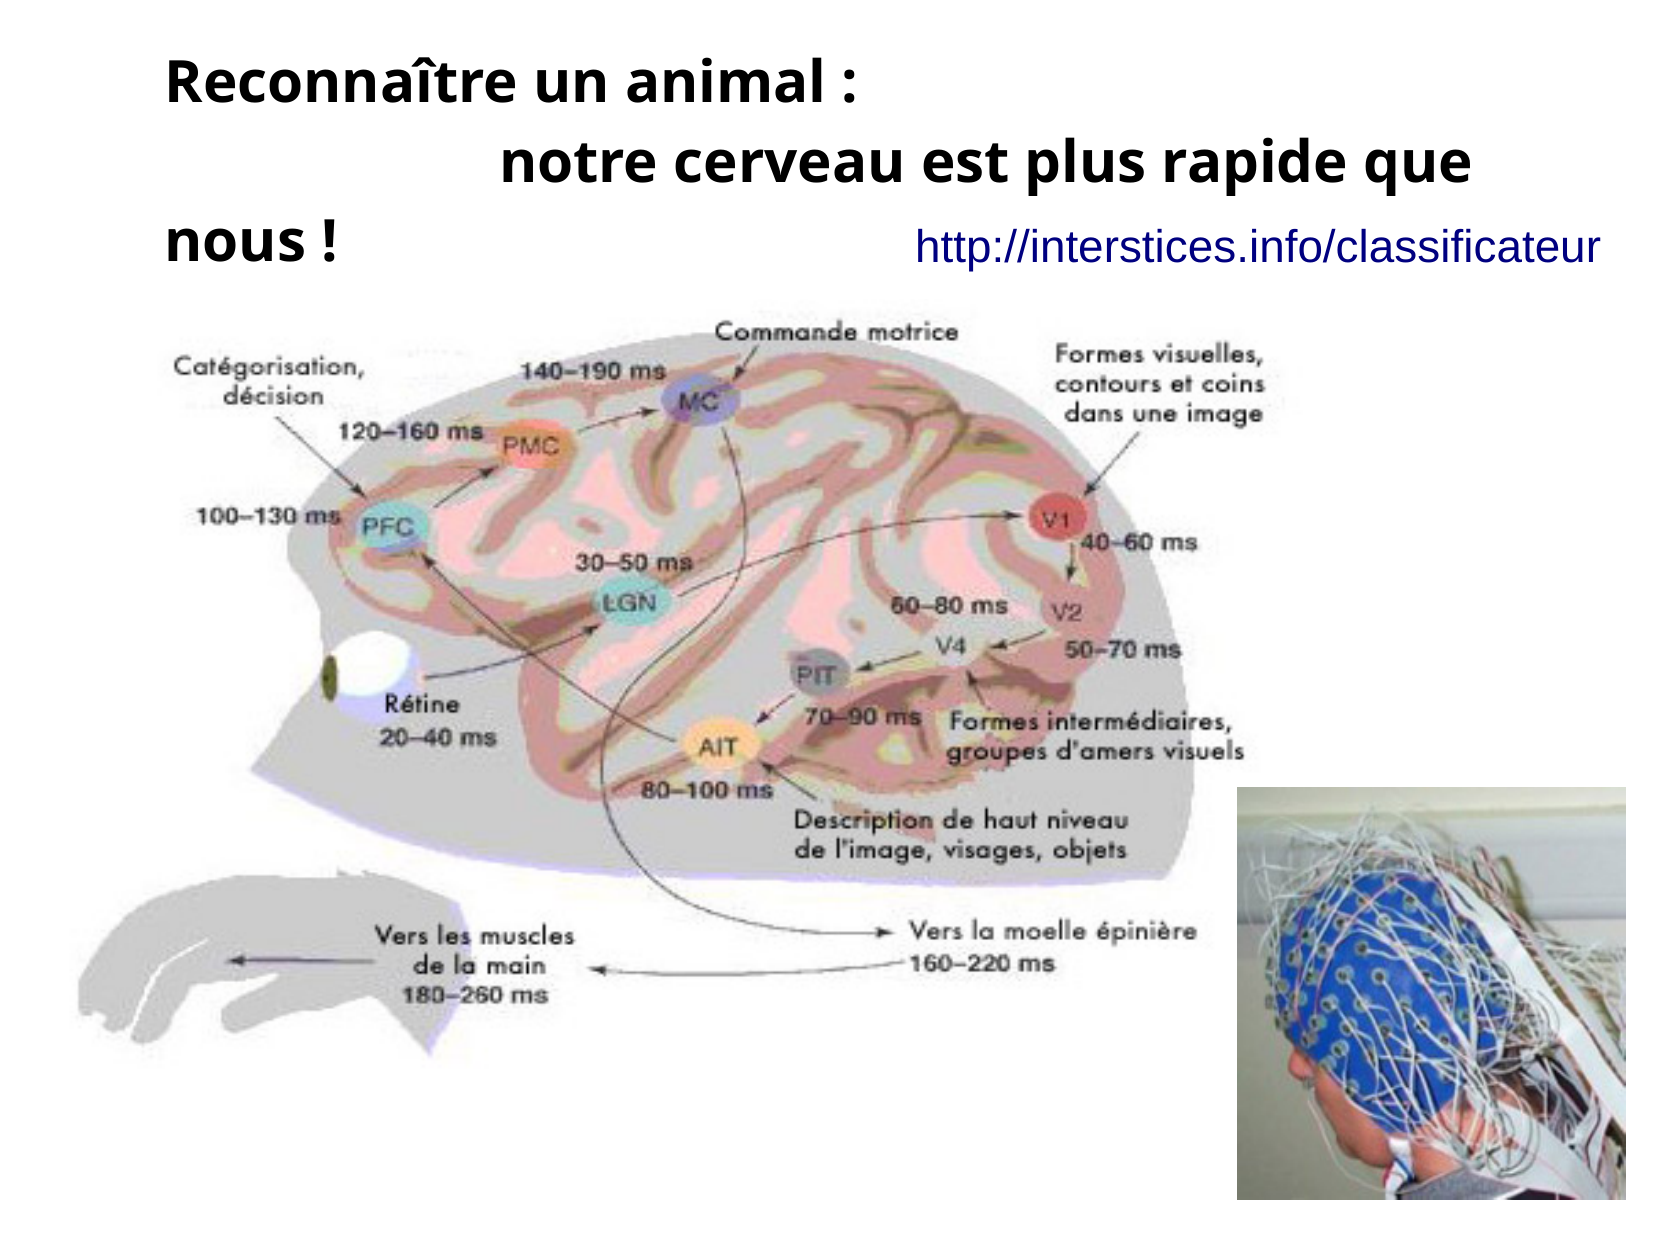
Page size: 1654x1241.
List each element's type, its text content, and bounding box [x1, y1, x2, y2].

text_box http://interstices.info/classificateur [900, 213, 1654, 301]
text_box Reconnaître un animal : notre cerveau est plus rapide que nous ! [150, 33, 1576, 199]
picture [49, 299, 1626, 1201]
